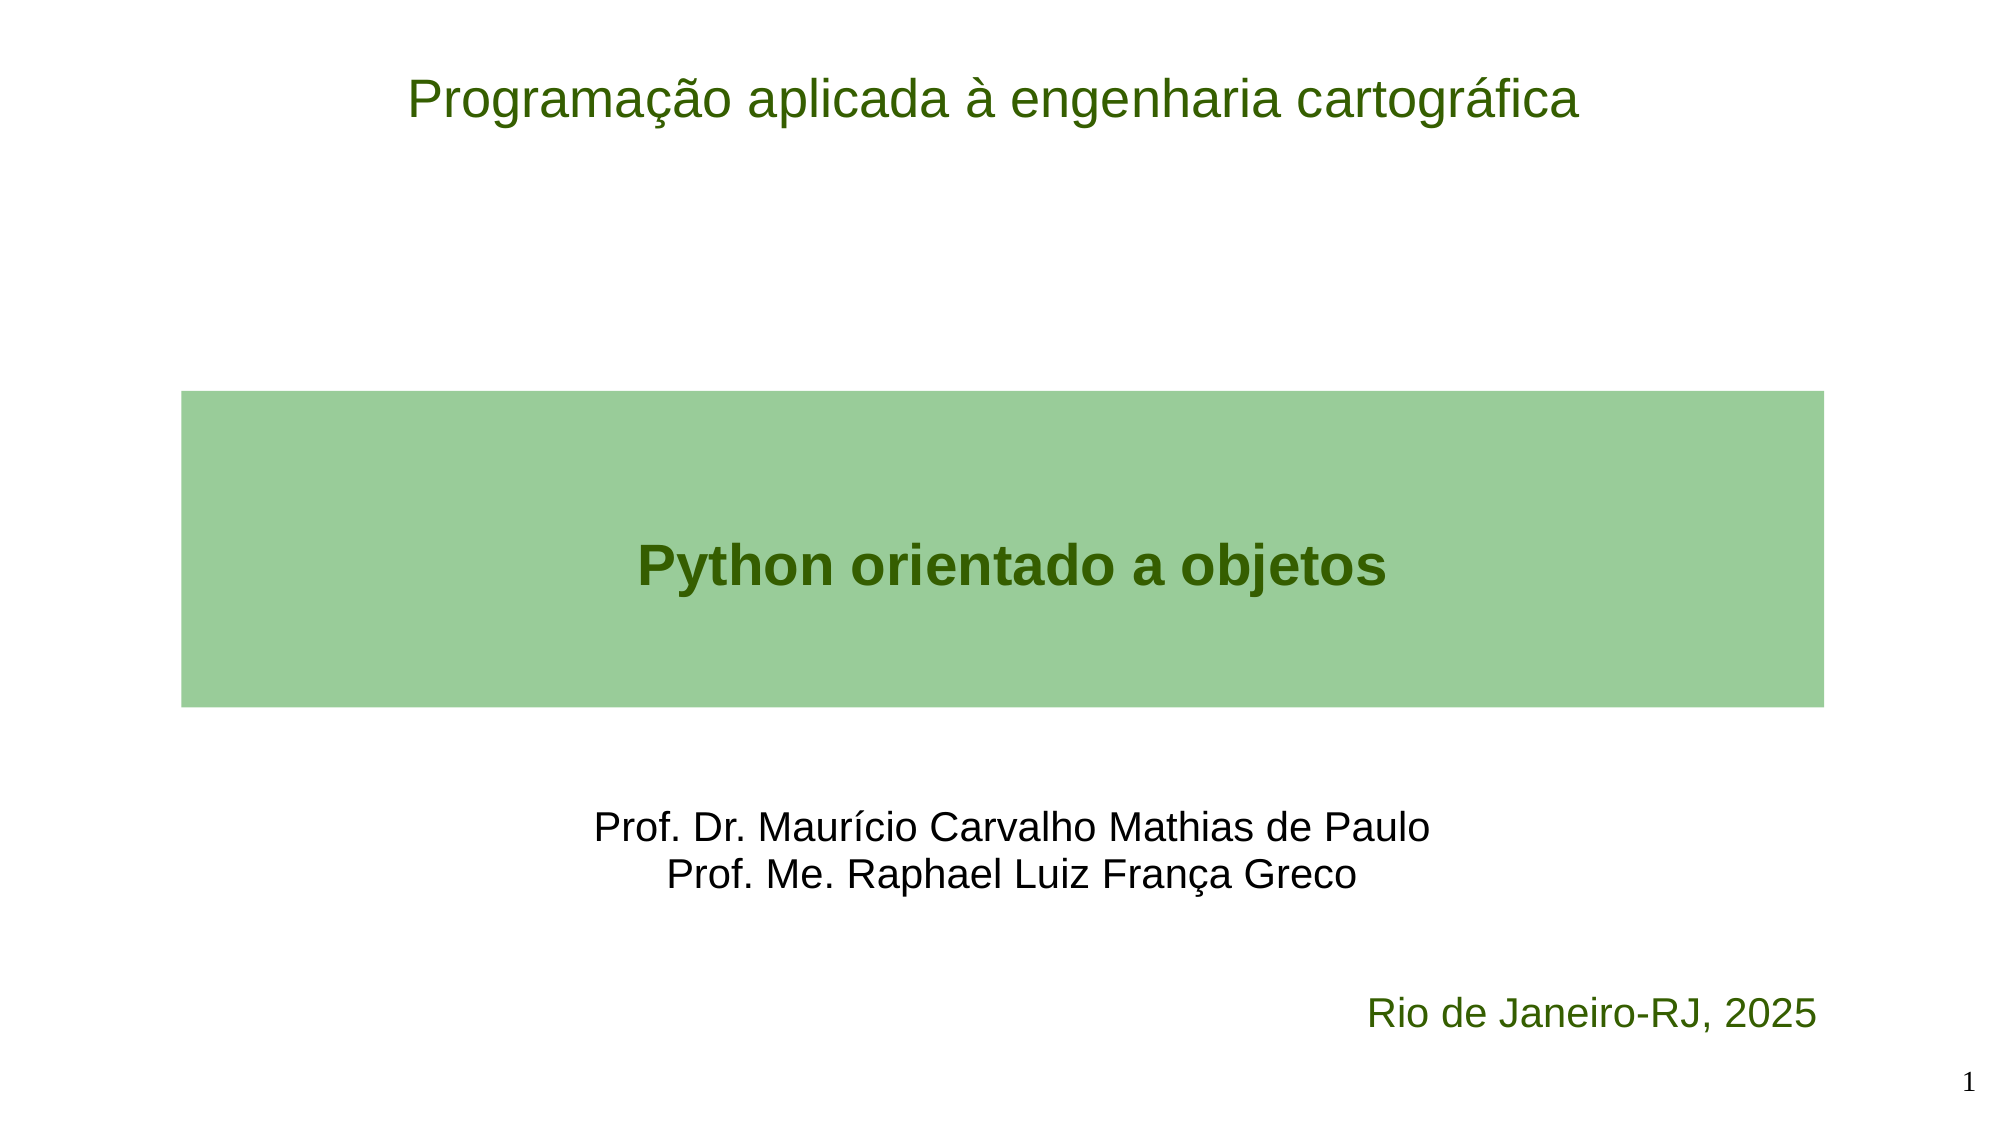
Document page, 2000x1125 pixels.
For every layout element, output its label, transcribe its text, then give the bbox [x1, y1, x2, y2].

text_box Prof. Dr. Maurício Carvalho Mathias de Paulo Prof. Me. Raphael Luiz França Greco Rio de Janeiro-RJ, 2025 [191, 796, 1833, 1091]
text_box Programação aplicada à engenharia cartográfica [161, 61, 1809, 299]
title Python orientado a objetos [181, 390, 1825, 708]
